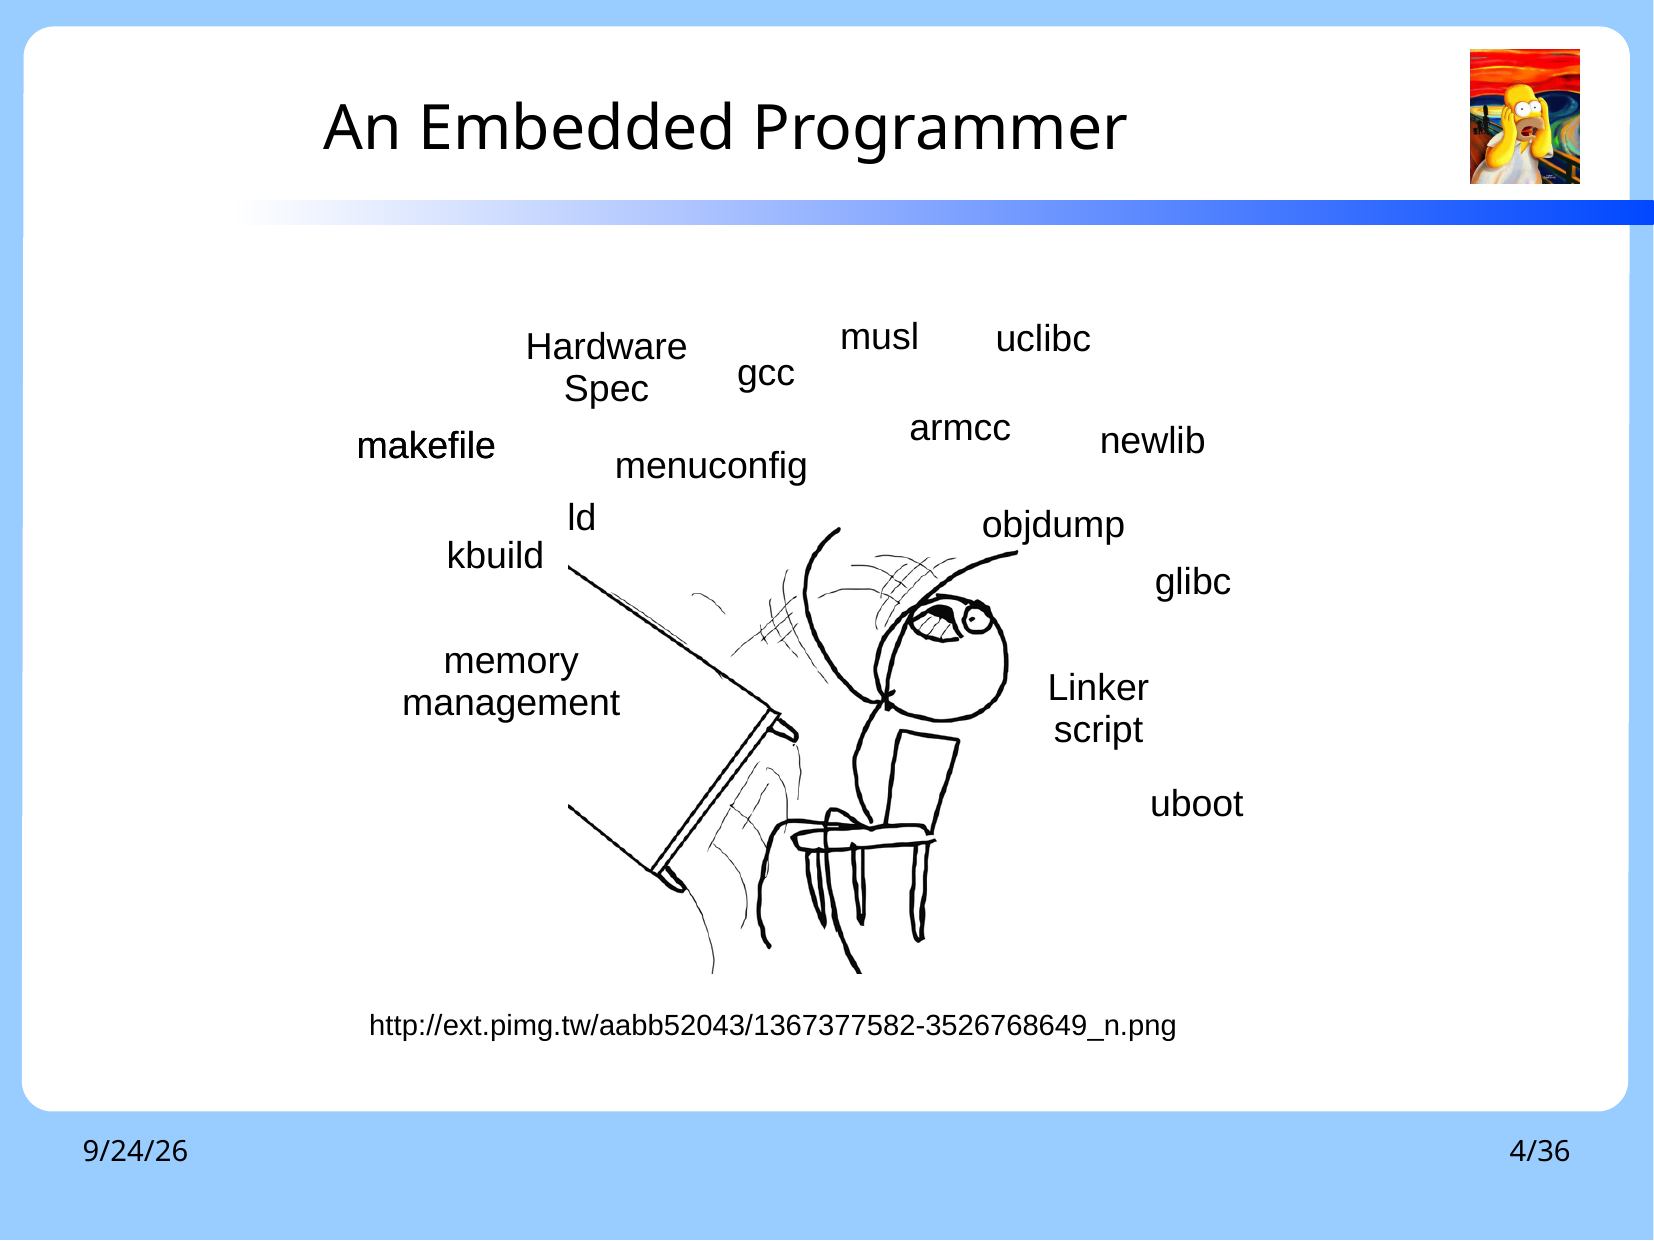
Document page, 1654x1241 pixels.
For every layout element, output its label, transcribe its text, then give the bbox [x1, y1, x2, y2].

title An Embedded Programmer [82, 49, 1371, 201]
text_box makefile [341, 416, 511, 474]
text_box newlib [1085, 412, 1221, 470]
text_box objdump [967, 495, 1140, 553]
text_box Hardware Spec [510, 317, 703, 417]
text_box kbuild [431, 526, 559, 584]
text_box ld [552, 489, 612, 546]
text_box armcc [894, 398, 1027, 456]
text_box memory management [387, 631, 636, 731]
text_box uboot [1135, 774, 1259, 832]
text_box musl [825, 308, 934, 365]
text_box Linker script [1032, 658, 1165, 758]
text_box glibc [1139, 552, 1247, 610]
picture [1470, 49, 1580, 184]
picture [568, 509, 1087, 974]
text_box gcc [722, 344, 811, 401]
text_box menuconfig [600, 437, 823, 494]
text_box uclibc [980, 310, 1106, 368]
text_box http://ext.pimg.tw/aabb52043/1367377582-3526768649_n.png [354, 1001, 1217, 1059]
